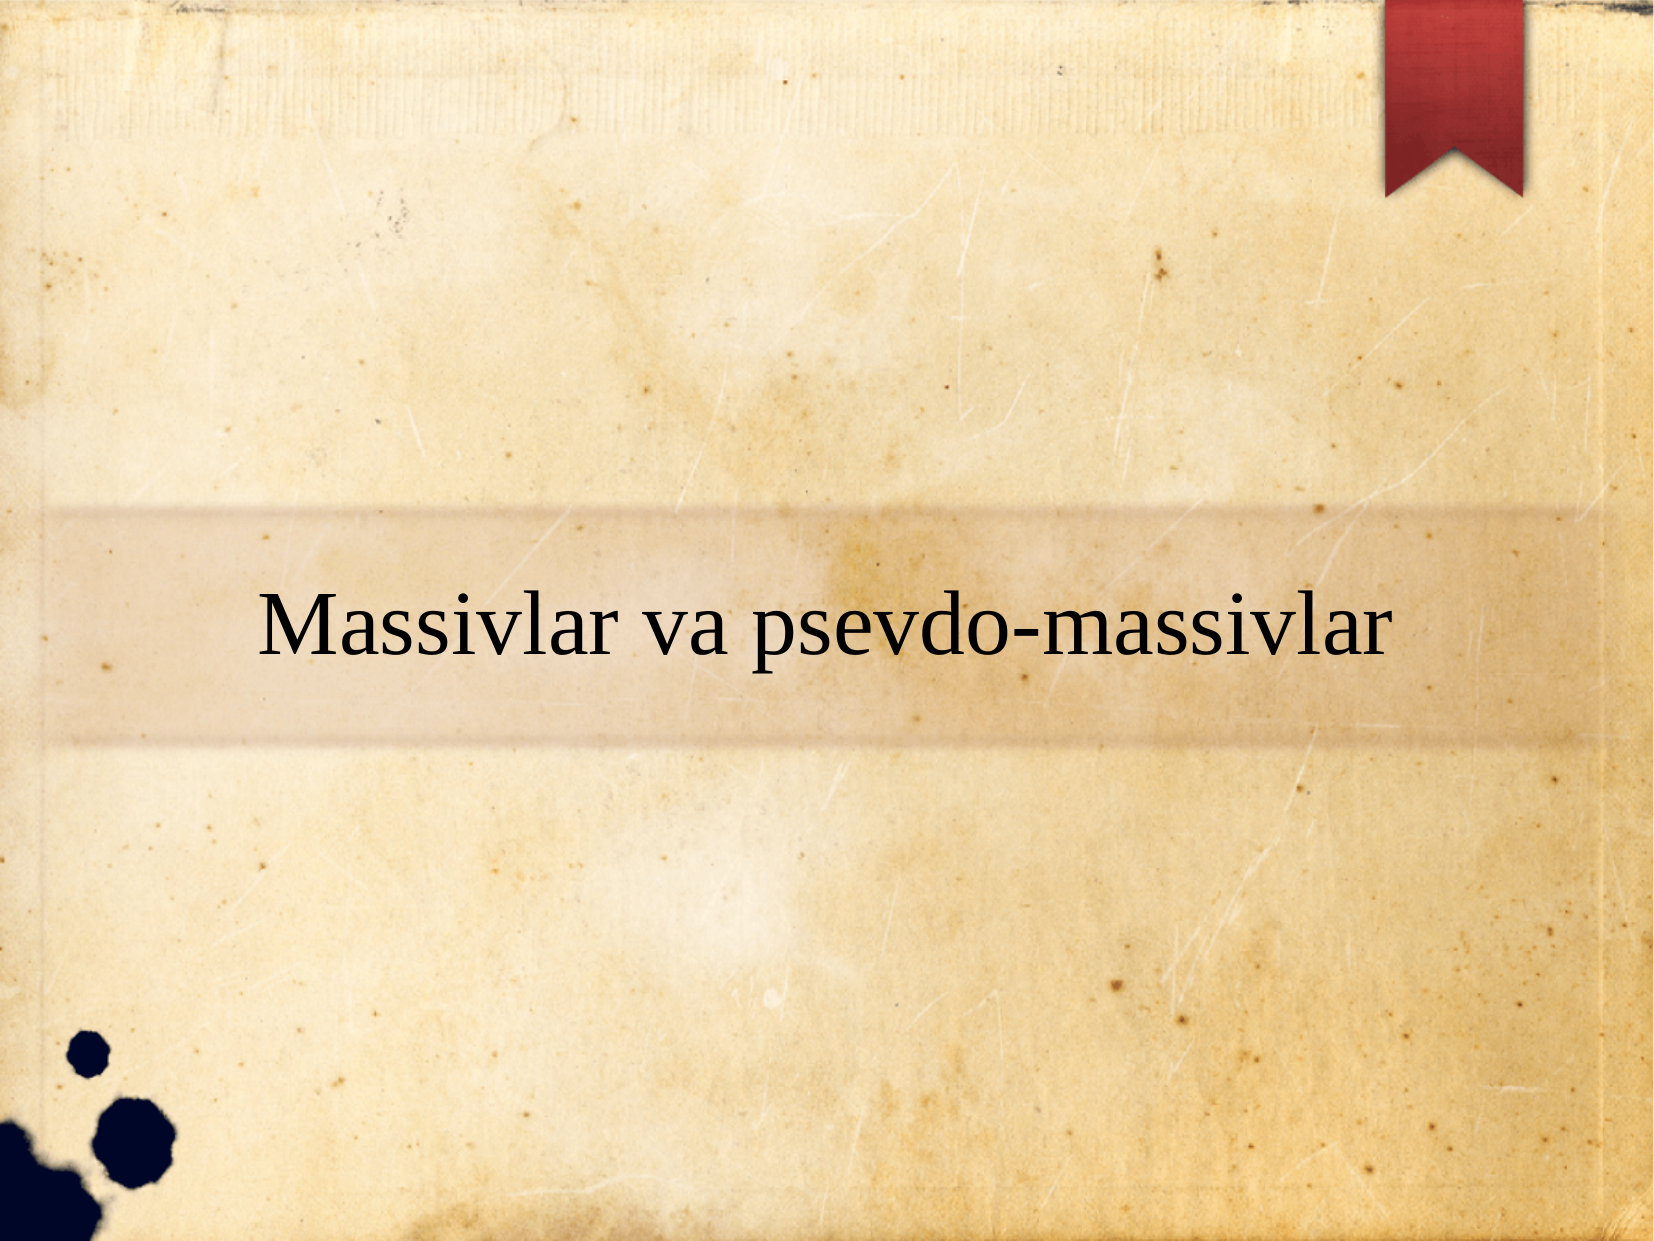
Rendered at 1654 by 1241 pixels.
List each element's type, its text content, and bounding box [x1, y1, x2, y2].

title Massivlar va psevdo-massivlar [82, 519, 1571, 727]
picture [0, 0, 1654, 1241]
